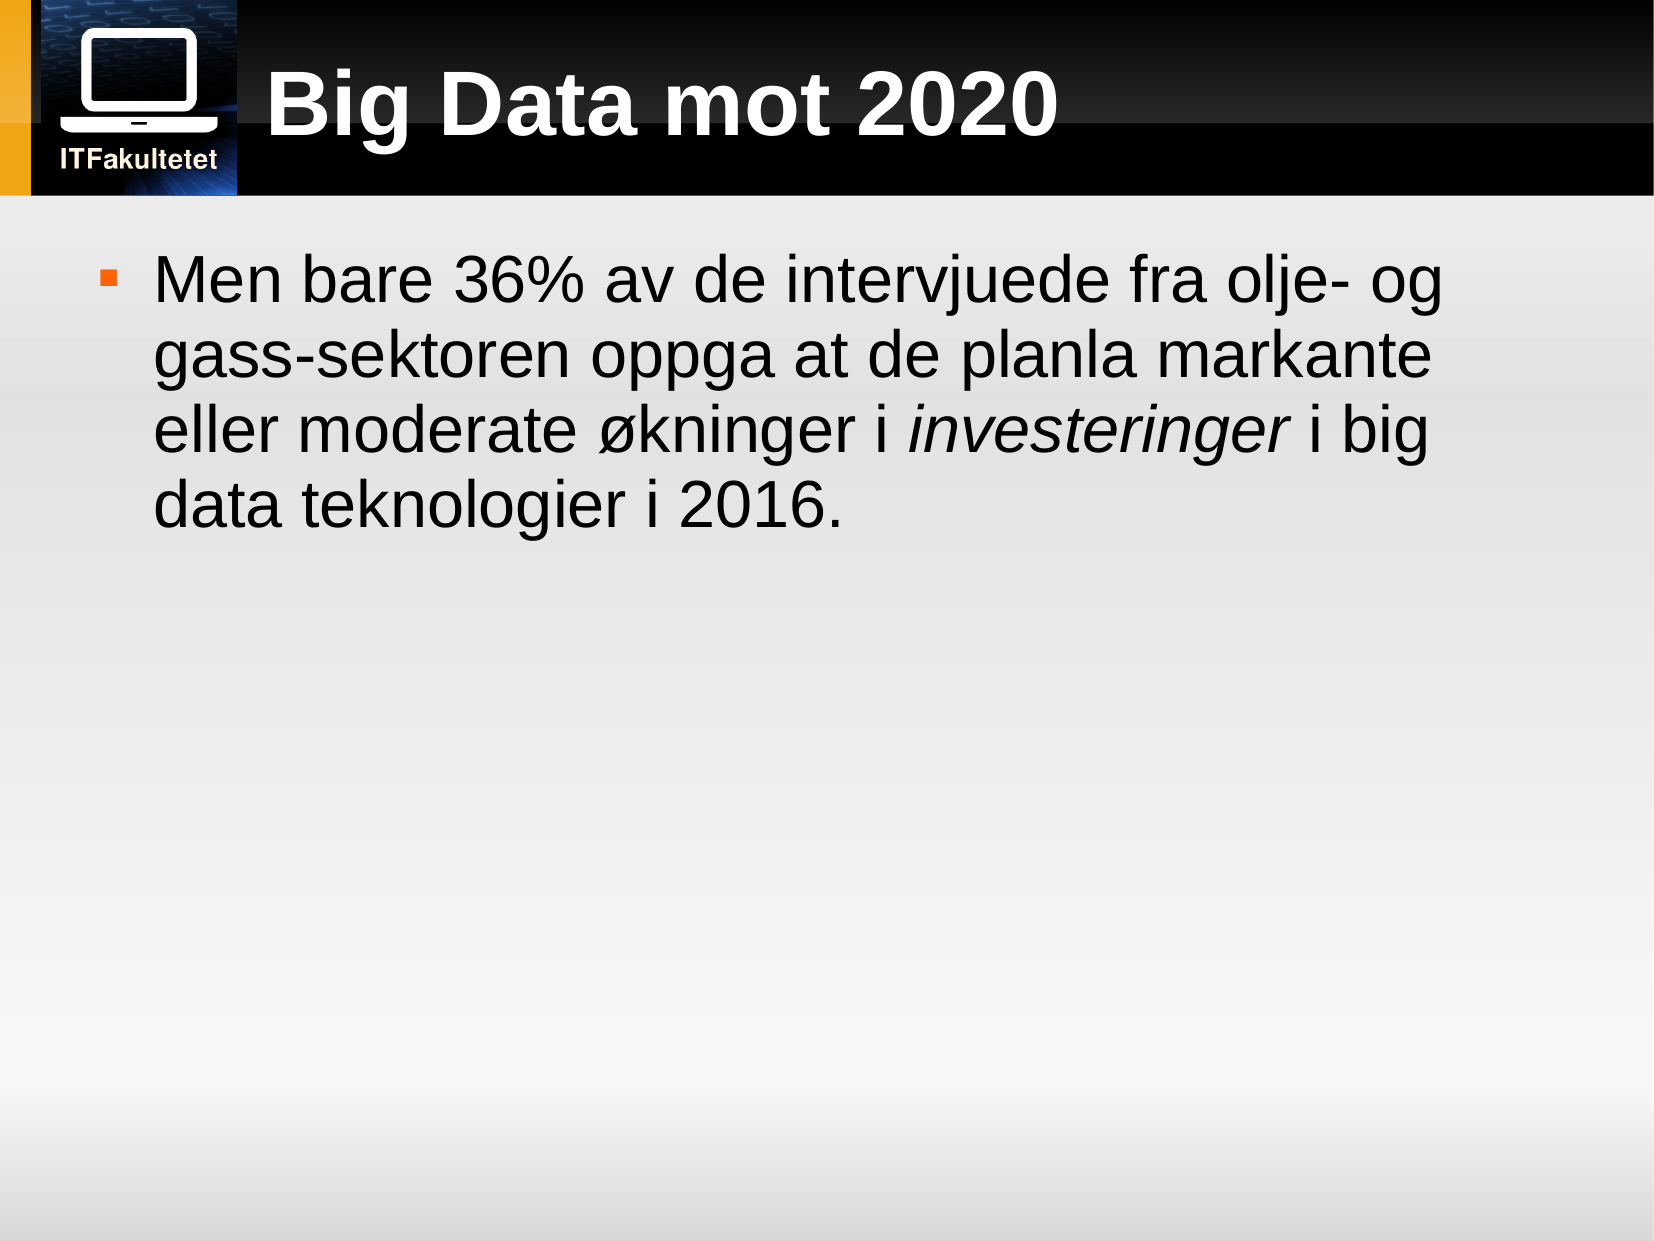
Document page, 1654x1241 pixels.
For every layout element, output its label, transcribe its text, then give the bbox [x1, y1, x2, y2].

title Big Data mot 2020 [265, 0, 1565, 208]
list Men bare 36% av de intervjuede fra olje- og gass-sektoren oppga at de planla markante eller moderate økninger i investeringer i big data teknologier i 2016. [82, 242, 1571, 1061]
picture [0, 0, 1654, 1241]
